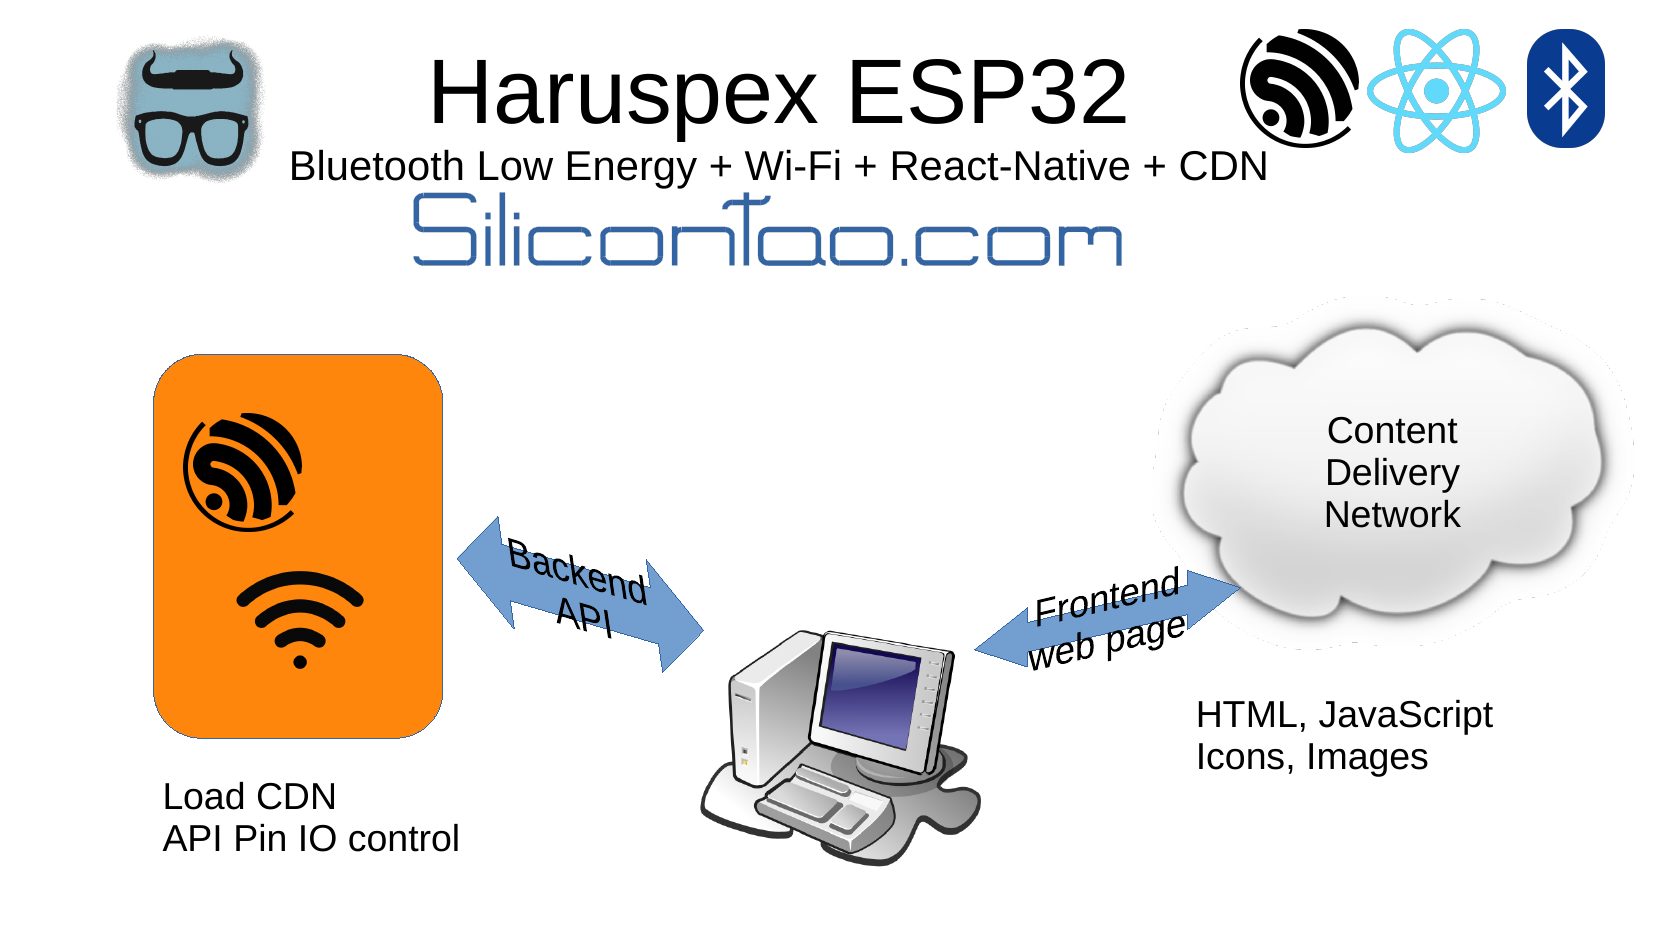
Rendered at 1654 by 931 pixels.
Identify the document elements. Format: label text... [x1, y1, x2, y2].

picture [679, 562, 1003, 886]
text_box Backend API [457, 516, 704, 673]
picture [1151, 295, 1634, 650]
text_box HTML, JavaScript Icons, Images [1181, 685, 1565, 827]
picture [82, 0, 301, 218]
picture [1165, 578, 1174, 589]
picture [1527, 29, 1605, 148]
picture [1172, 620, 1181, 626]
picture [1151, 640, 1160, 647]
text_box [153, 354, 443, 739]
picture [1240, 29, 1359, 148]
picture [1151, 625, 1160, 639]
text_box Frontend web page [974, 570, 1241, 667]
picture [413, 192, 1122, 266]
text_box Load CDN API Pin IO control [147, 767, 532, 909]
title Haruspex ESP32 Bluetooth Low Energy + Wi-Fi + React-Native + CDN [301, 37, 1477, 193]
picture [1367, 29, 1506, 153]
picture [183, 413, 384, 739]
